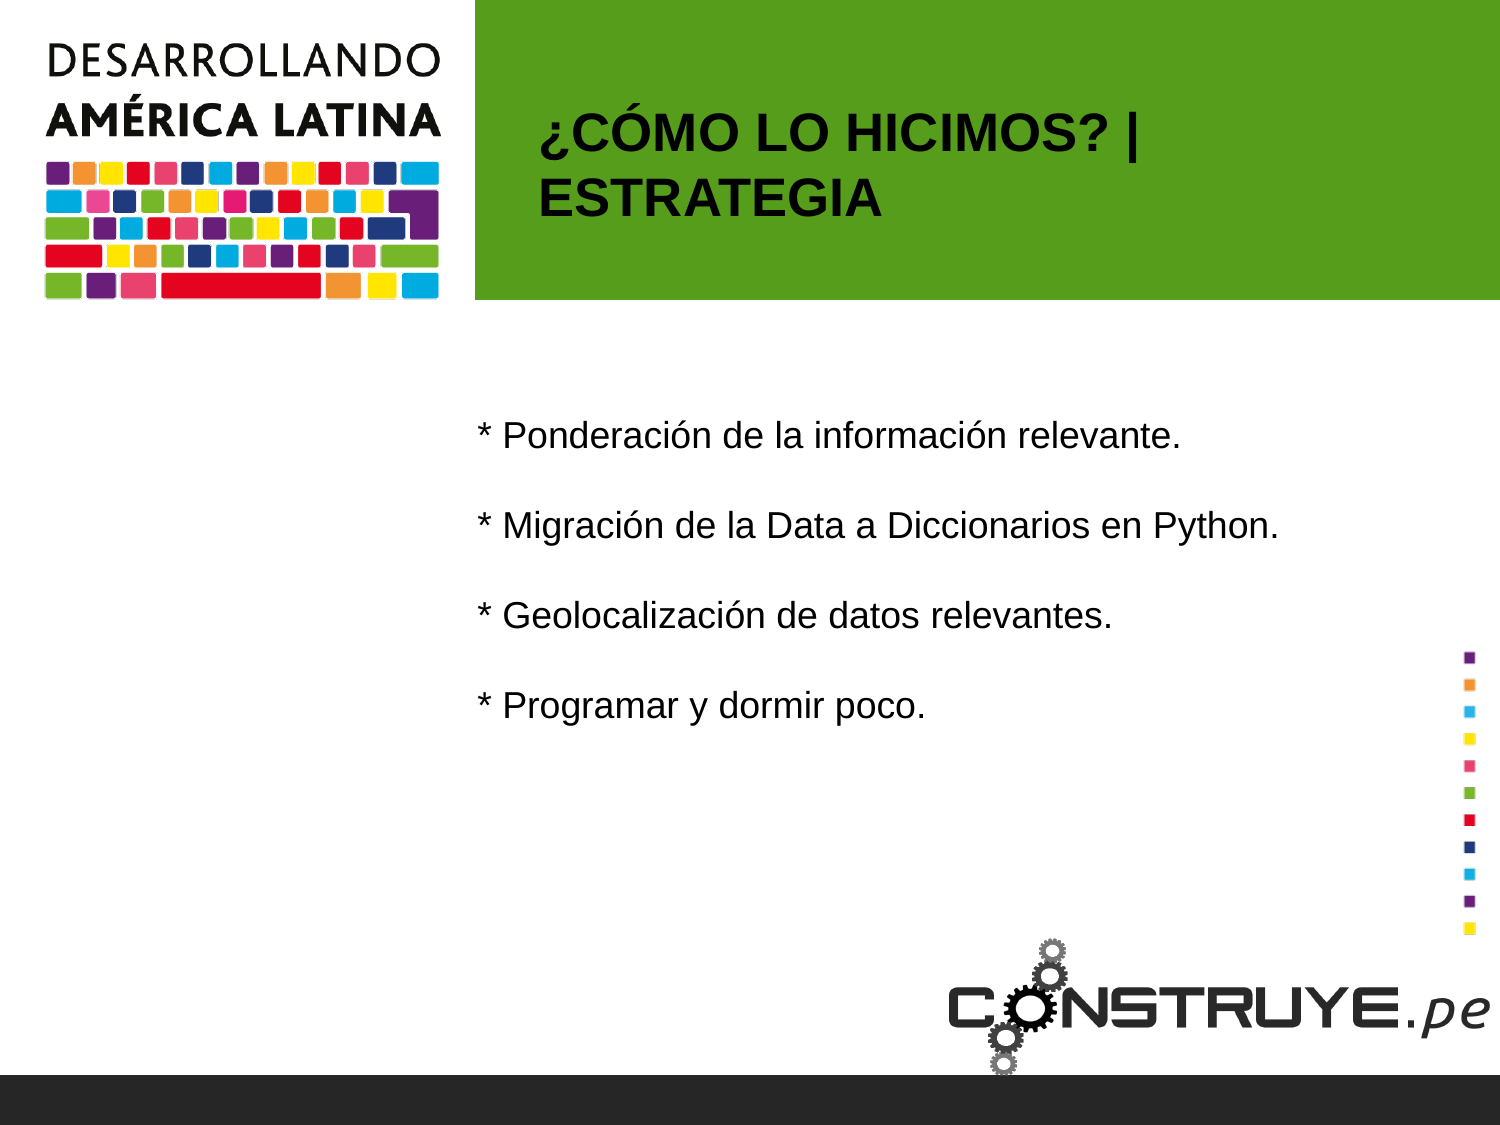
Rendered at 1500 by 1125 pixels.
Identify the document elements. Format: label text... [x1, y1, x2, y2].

text_box [0, 1075, 1500, 1125]
text_box [38, 37, 443, 305]
text_box [1455, 638, 1488, 933]
text_box ¿CÓMO LO HICIMOS? | ESTRATEGIA [524, 90, 1240, 145]
text_box * Ponderación de la información relevante. * Migración de la Data a Diccionarios en Python. * Geolocalización de datos relevantes. * Programar y dormir poco. [462, 404, 1413, 749]
text_box [475, 0, 1500, 300]
picture [939, 933, 1500, 1081]
